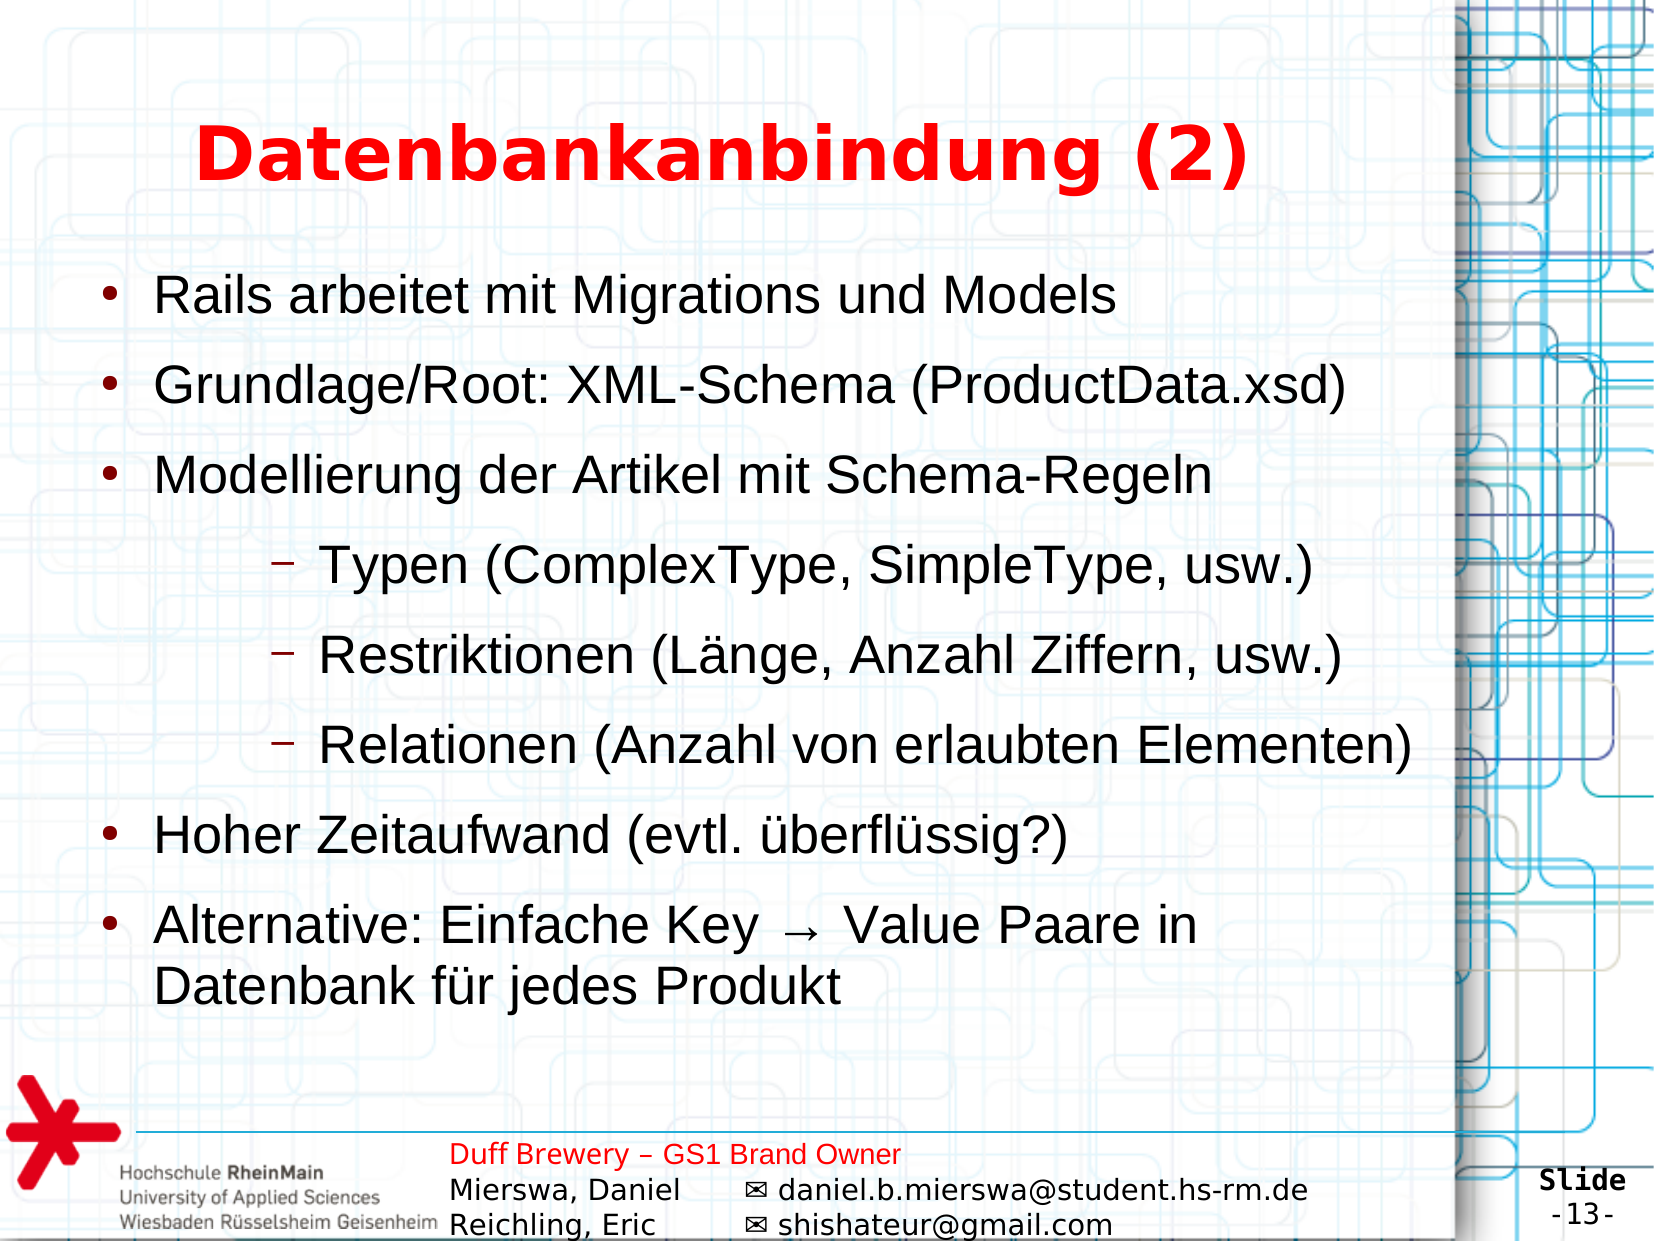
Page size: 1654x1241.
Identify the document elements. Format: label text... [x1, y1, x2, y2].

picture [964, 1221, 973, 1233]
picture [568, 1221, 577, 1233]
title Datenbankanbindung (2) [29, 70, 1418, 239]
list Rails arbeitet mit Migrations und Models Grundlage/Root: XML-Schema (ProductData.xsd) Modellierung der Artikel mit Schema-Regeln Typen (ComplexType, SimpleType, usw.) Restriktionen (Länge, Anzahl Ziffern, usw.) Relationen (Anzahl von erlaubten Elementen) Hoher Zeitaufwand (evtl. überflüssig?) Alternative: Einfache Key → Value Paare in Datenbank für jedes Produkt [82, 264, 1418, 1048]
picture [0, 0, 1654, 1241]
